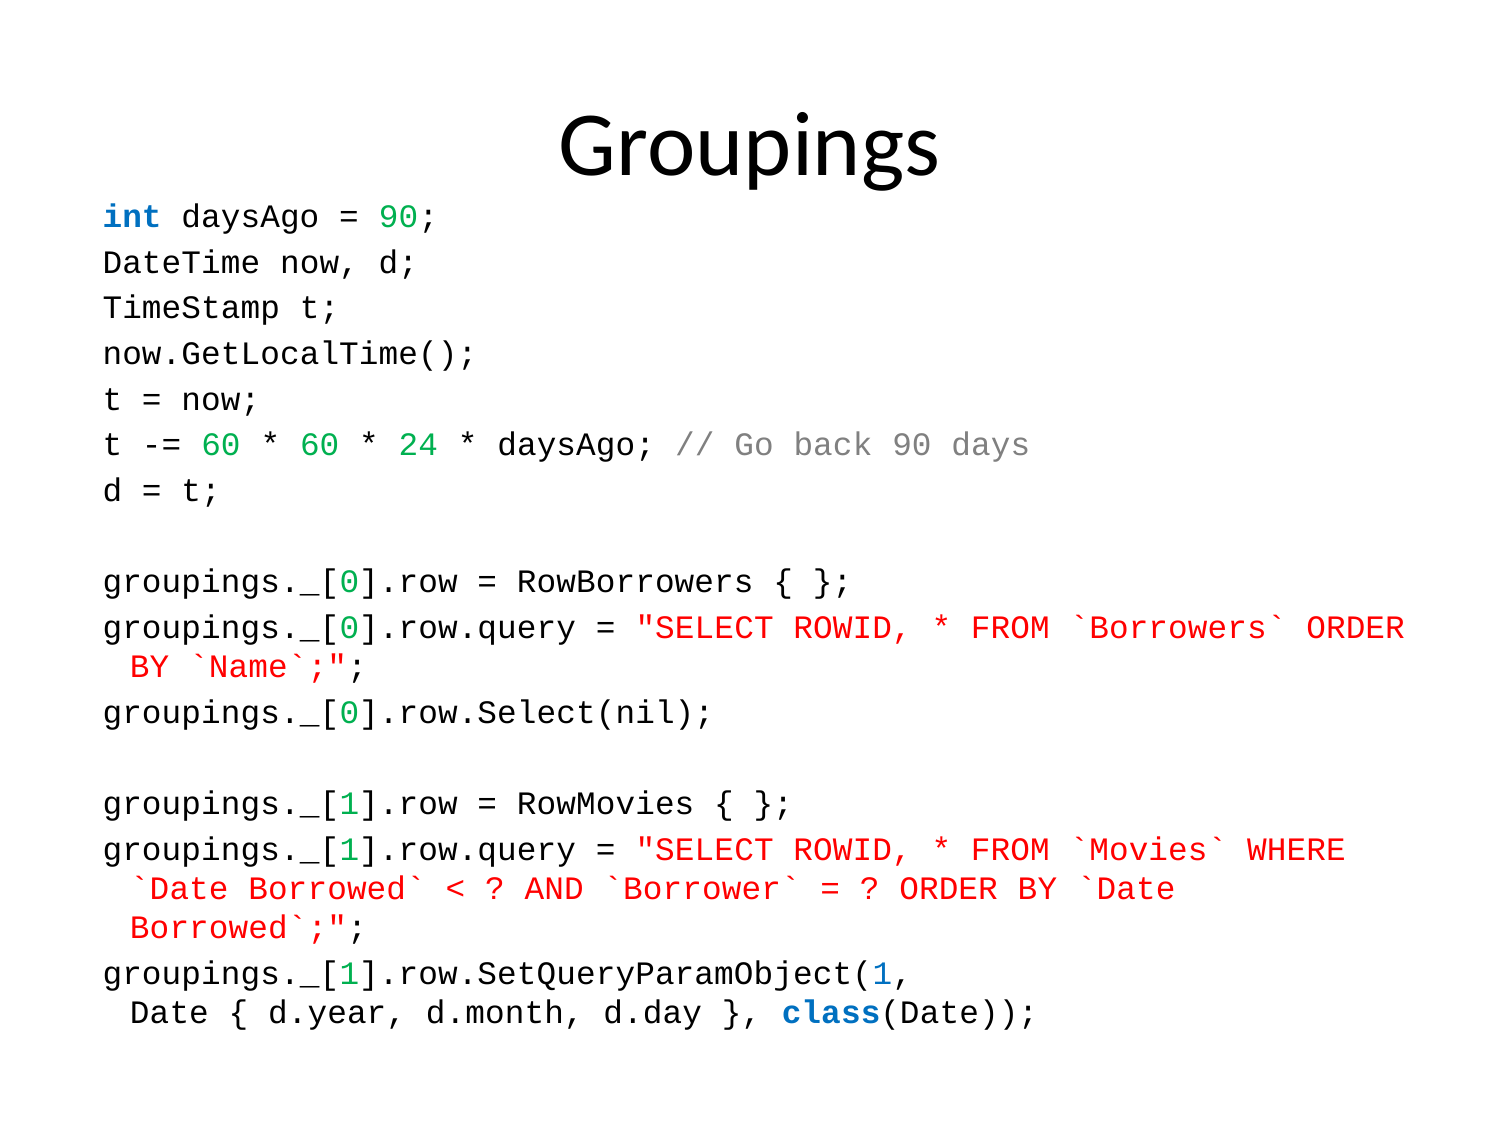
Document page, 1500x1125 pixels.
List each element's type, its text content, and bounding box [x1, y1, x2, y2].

title Groupings [75, 45, 1425, 233]
list int daysAgo = 90; DateTime now, d; TimeStamp t; now.GetLocalTime(); t = now; t -= 60 * 60 * 24 * daysAgo; // Go back 90 days d = t; groupings._[0].row = RowBorrowers { }; groupings._[0].row.query = "SELECT ROWID, * FROM `Borrowers` ORDER BY `Name`;"; groupings._[0].row.Select(nil); groupings._[1].row = RowMovies { }; groupings._[1].row.query = "SELECT ROWID, * FROM `Movies` WHERE `Date Borrowed` < ? AND `Borrower` = ? ORDER BY `Date Borrowed`;"; groupings._[1].row.SetQueryParamObject(1, Date { d.year, d.month, d.day }, class(Date)); [87, 187, 1438, 1050]
